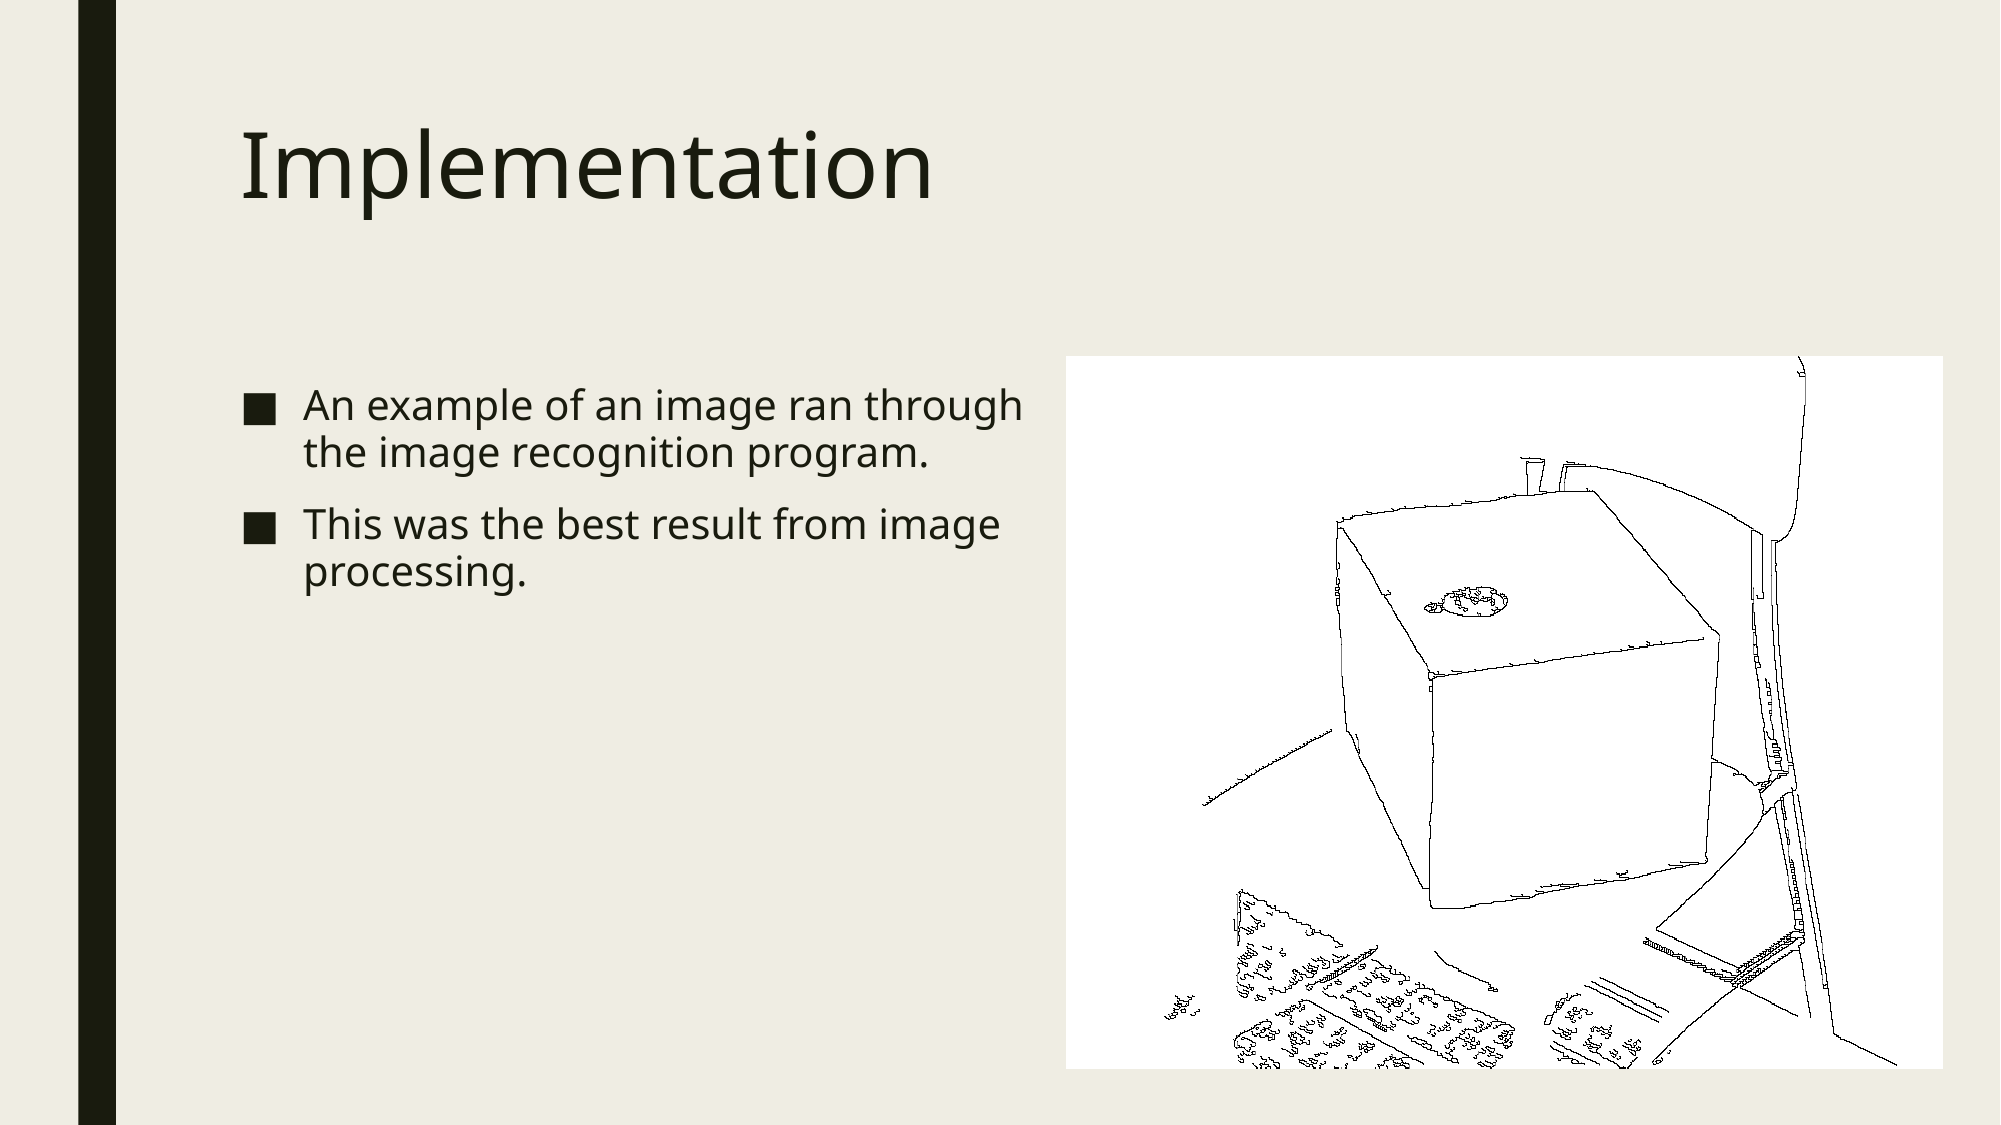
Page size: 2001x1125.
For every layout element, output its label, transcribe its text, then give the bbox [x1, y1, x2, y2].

list An example of an image ran through the image recognition program. This was the best result from image processing. [225, 375, 1066, 963]
title Implementation [225, 112, 1800, 357]
picture [1066, 356, 1943, 1069]
